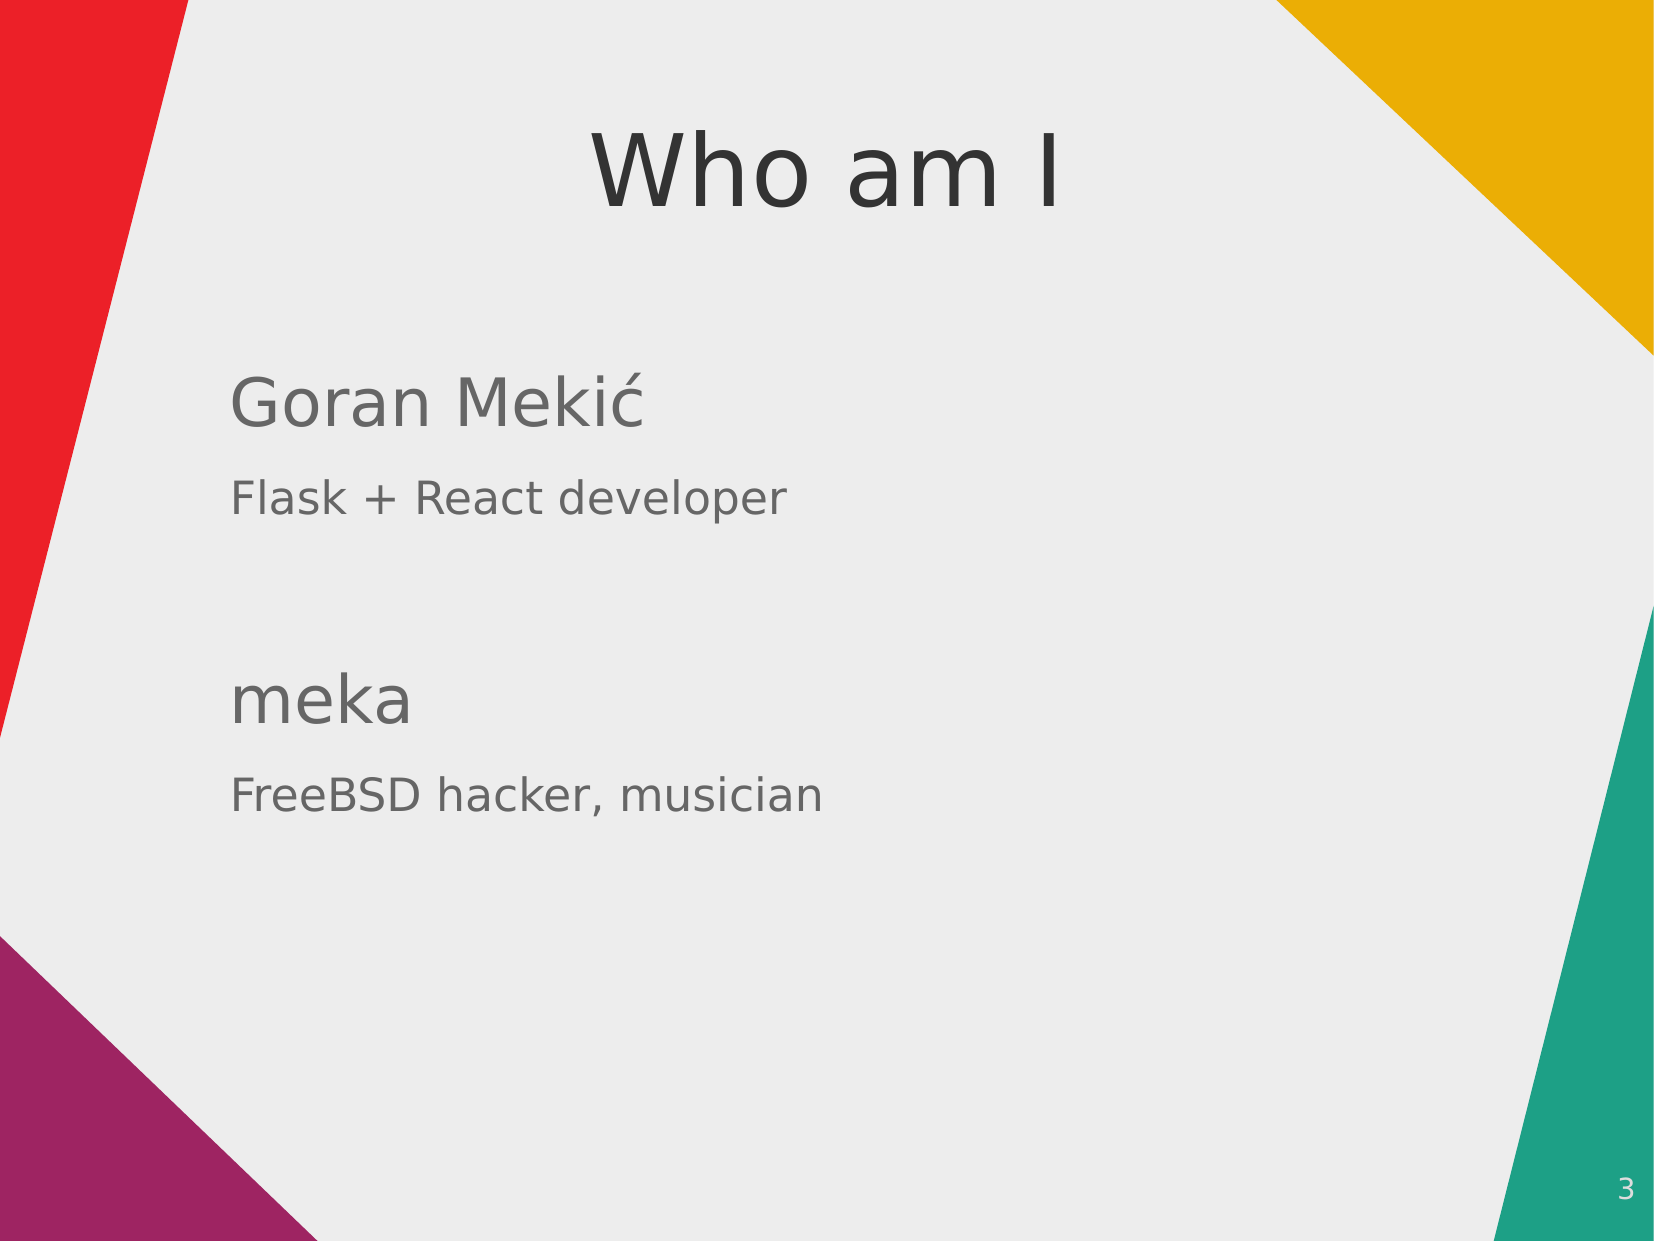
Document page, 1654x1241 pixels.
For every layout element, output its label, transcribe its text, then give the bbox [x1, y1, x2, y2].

title Who am I [114, 73, 1539, 271]
list Goran Mekić Flask + React developer meka FreeBSD hacker, musician [229, 364, 1411, 991]
